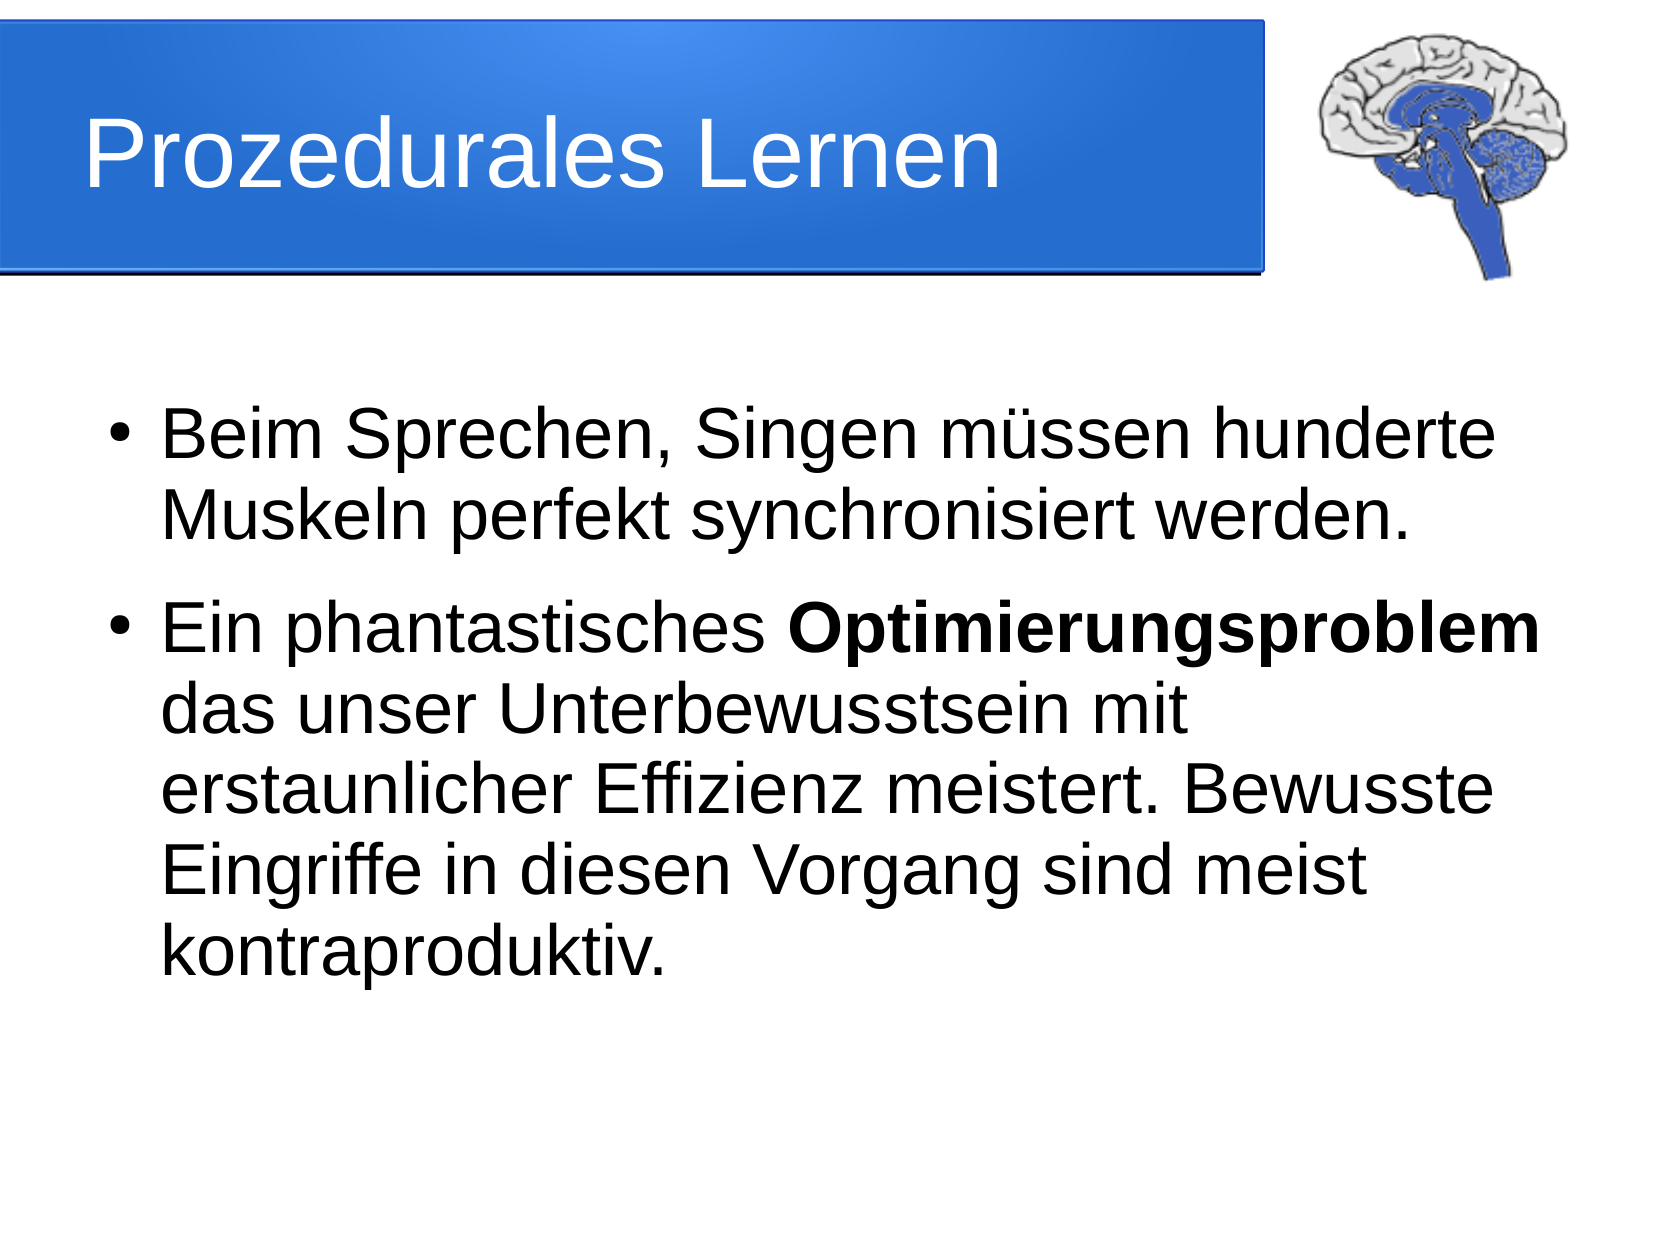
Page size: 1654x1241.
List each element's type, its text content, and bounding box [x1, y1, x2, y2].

list Beim Sprechen, Singen müssen hunderte Muskeln perfekt synchronisiert werden. Ein phantastisches Optimierungsproblem das unser Unterbewusstsein mit erstaunlicher Effizienz meistert. Bewusste Eingriffe in diesen Vorgang sind meist kontraproduktiv. [89, 393, 1545, 1113]
title Prozedurales Lernen [82, 49, 1250, 257]
picture [1316, 32, 1576, 286]
